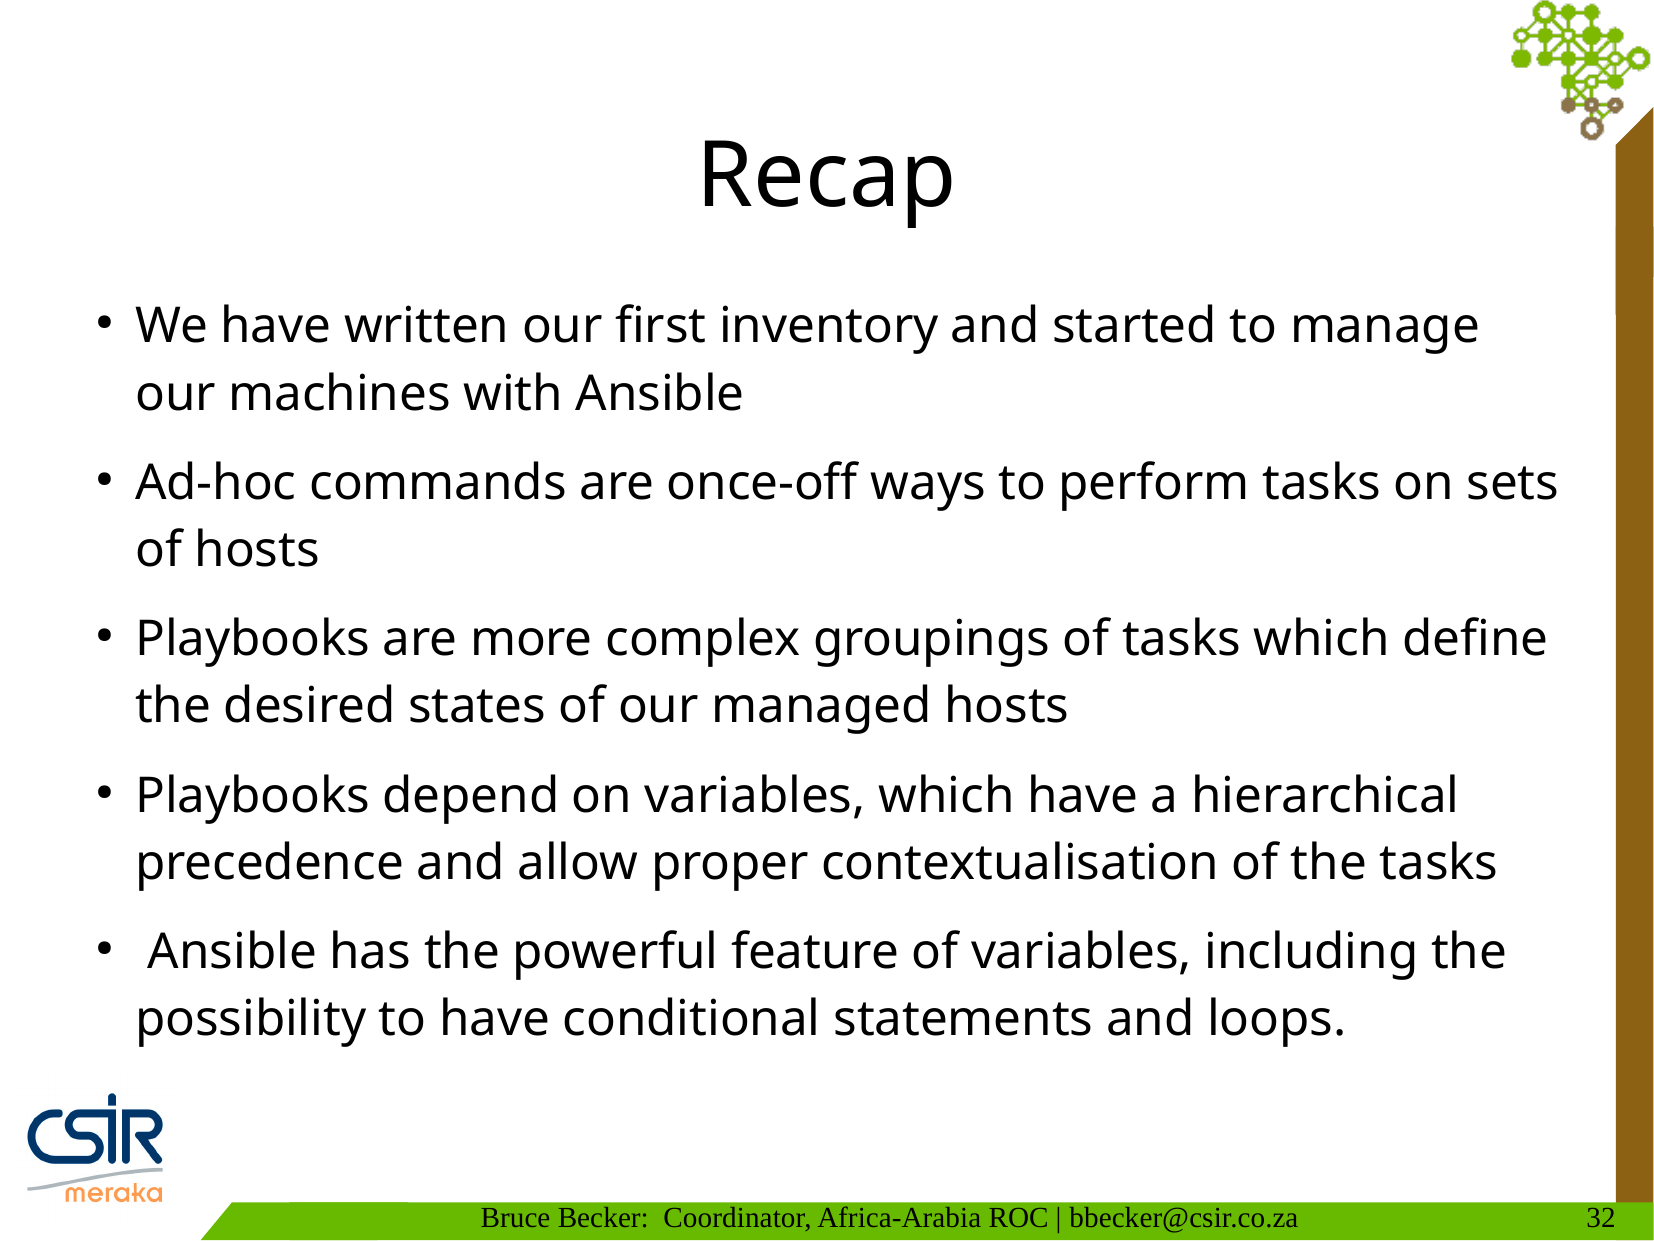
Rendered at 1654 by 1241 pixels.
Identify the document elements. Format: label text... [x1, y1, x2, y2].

picture [1503, 0, 1654, 144]
list We have written our first inventory and started to manage our machines with Ansible Ad-hoc commands are once-off ways to perform tasks on sets of hosts Playbooks are more complex groupings of tasks which define the desired states of our managed hosts Playbooks depend on variables, which have a hierarchical precedence and allow proper contextualisation of the tasks Ansible has the powerful feature of variables, including the possibility to have conditional statements and loops. [82, 290, 1571, 1070]
picture [12, 1074, 178, 1225]
title Recap [82, 67, 1571, 275]
